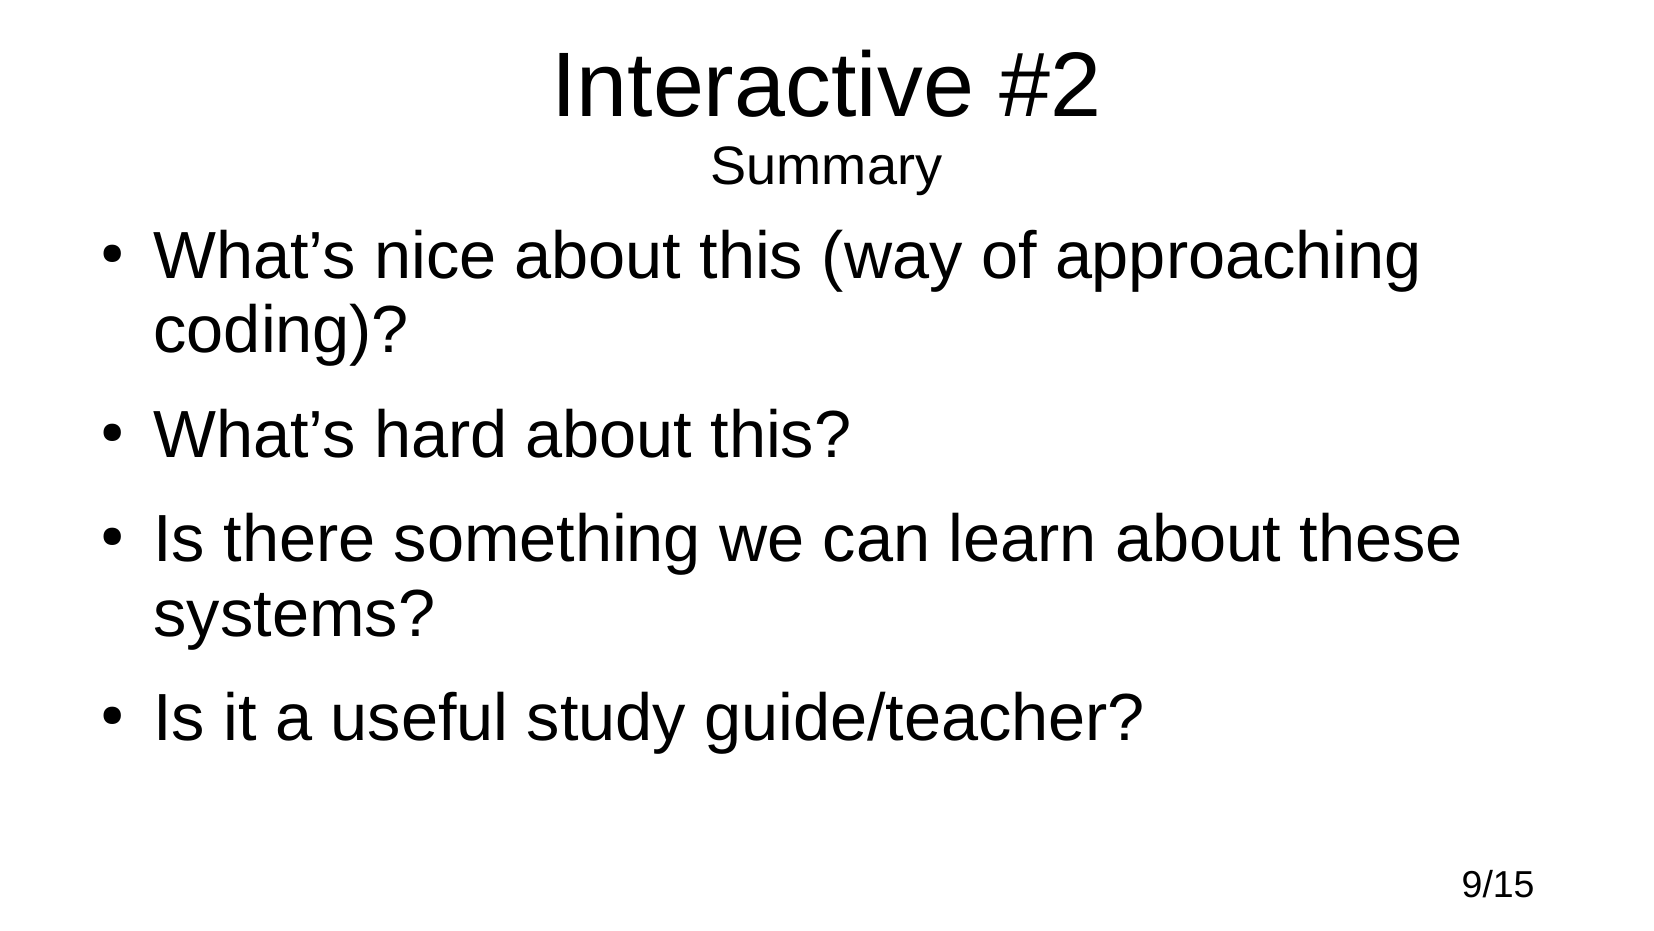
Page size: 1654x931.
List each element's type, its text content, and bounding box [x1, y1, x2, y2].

list What’s nice about this (way of approaching coding)? What’s hard about this? Is there something we can learn about these systems? Is it a useful study guide/teacher? [82, 217, 1571, 758]
text_box <number>/15 [1446, 856, 1625, 931]
title Interactive #2 Summary [82, 33, 1571, 197]
